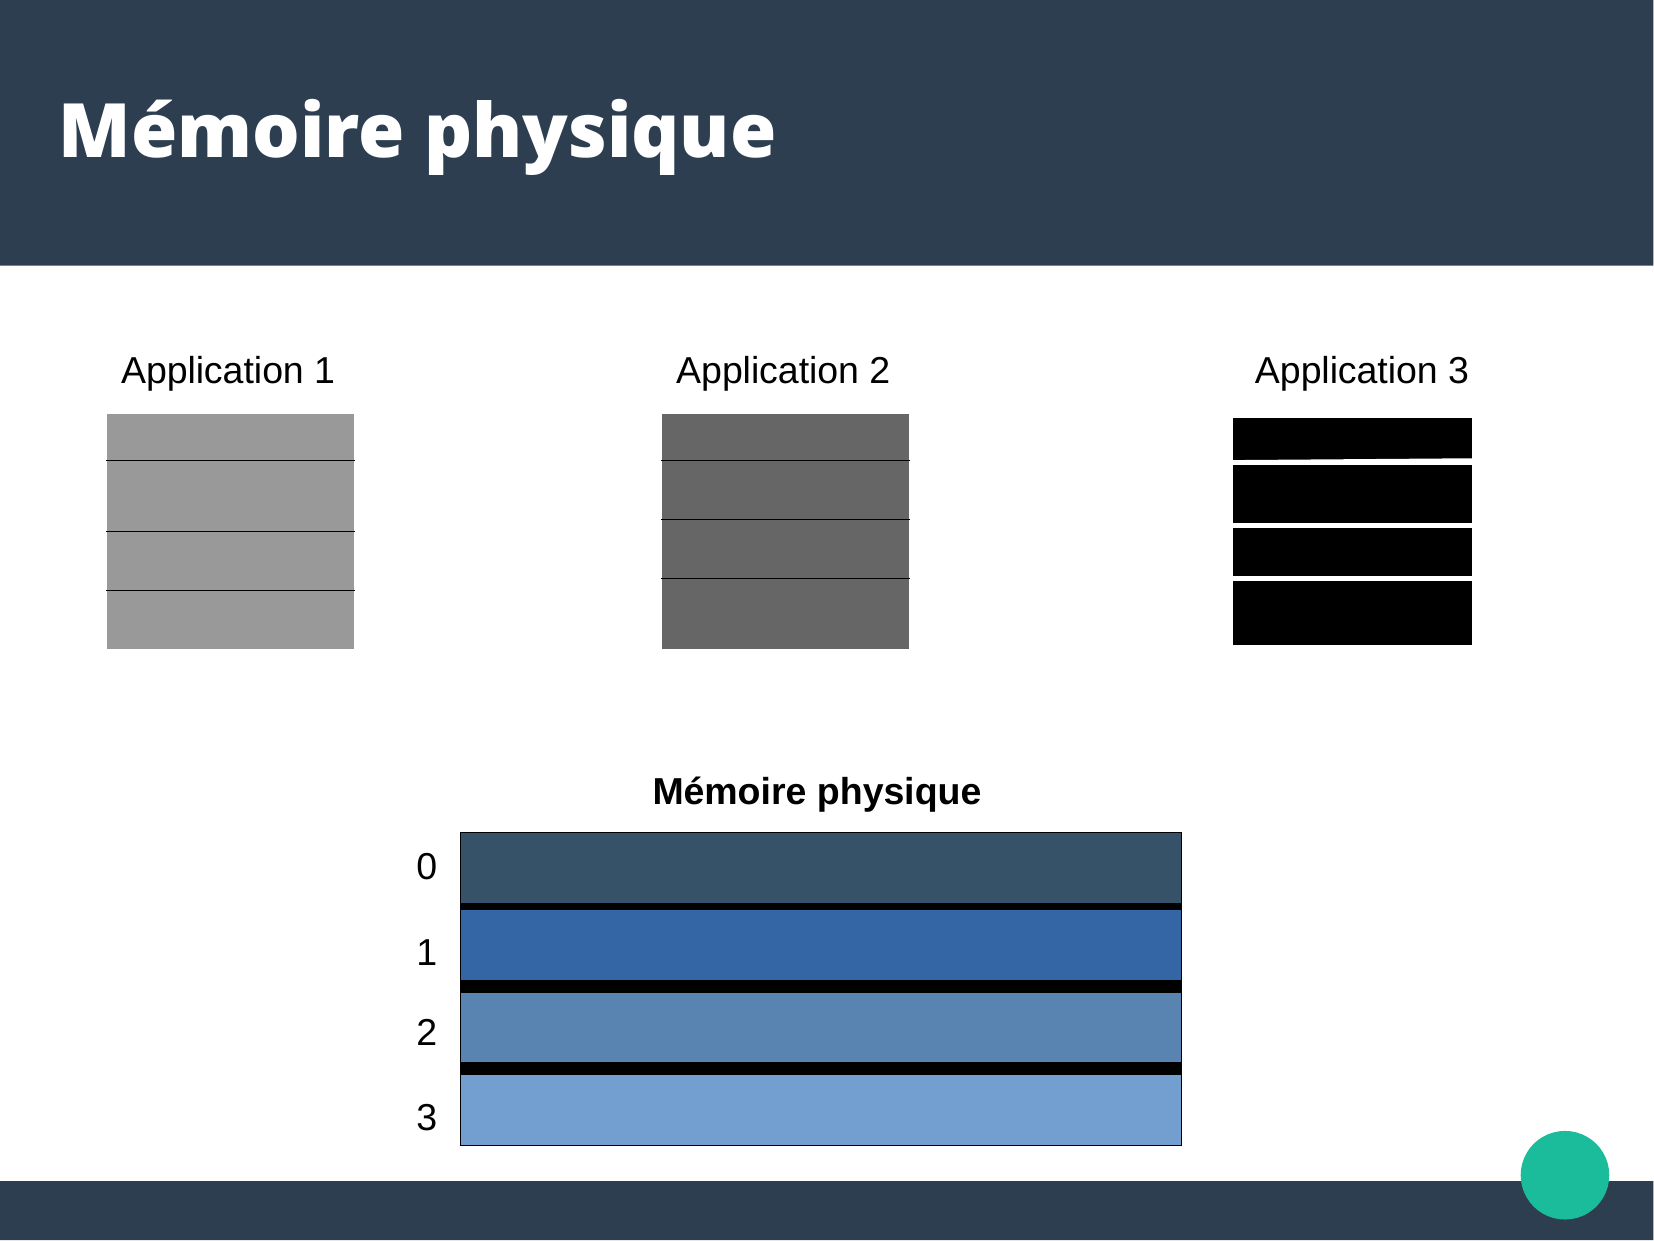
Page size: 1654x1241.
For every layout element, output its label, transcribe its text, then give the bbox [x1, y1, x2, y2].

text_box 1 [401, 923, 449, 981]
text_box [661, 579, 910, 650]
text_box [460, 832, 1182, 1146]
text_box Application 3 [1240, 342, 1524, 400]
title Mémoire physique [59, 49, 1595, 207]
text_box 3 [401, 1088, 449, 1146]
text_box Application 1 [106, 342, 390, 400]
text_box 2 [401, 1003, 449, 1061]
text_box [661, 413, 910, 460]
text_box [106, 591, 355, 650]
text_box [1228, 464, 1477, 650]
text_box 0 [401, 838, 449, 896]
text_box Mémoire physique [637, 763, 1052, 832]
text_box [106, 461, 355, 531]
text_box [661, 520, 910, 578]
text_box Application 2 [661, 342, 945, 400]
text_box [106, 413, 355, 460]
text_box [106, 532, 355, 590]
text_box [661, 461, 910, 519]
text_box [1228, 413, 1477, 460]
